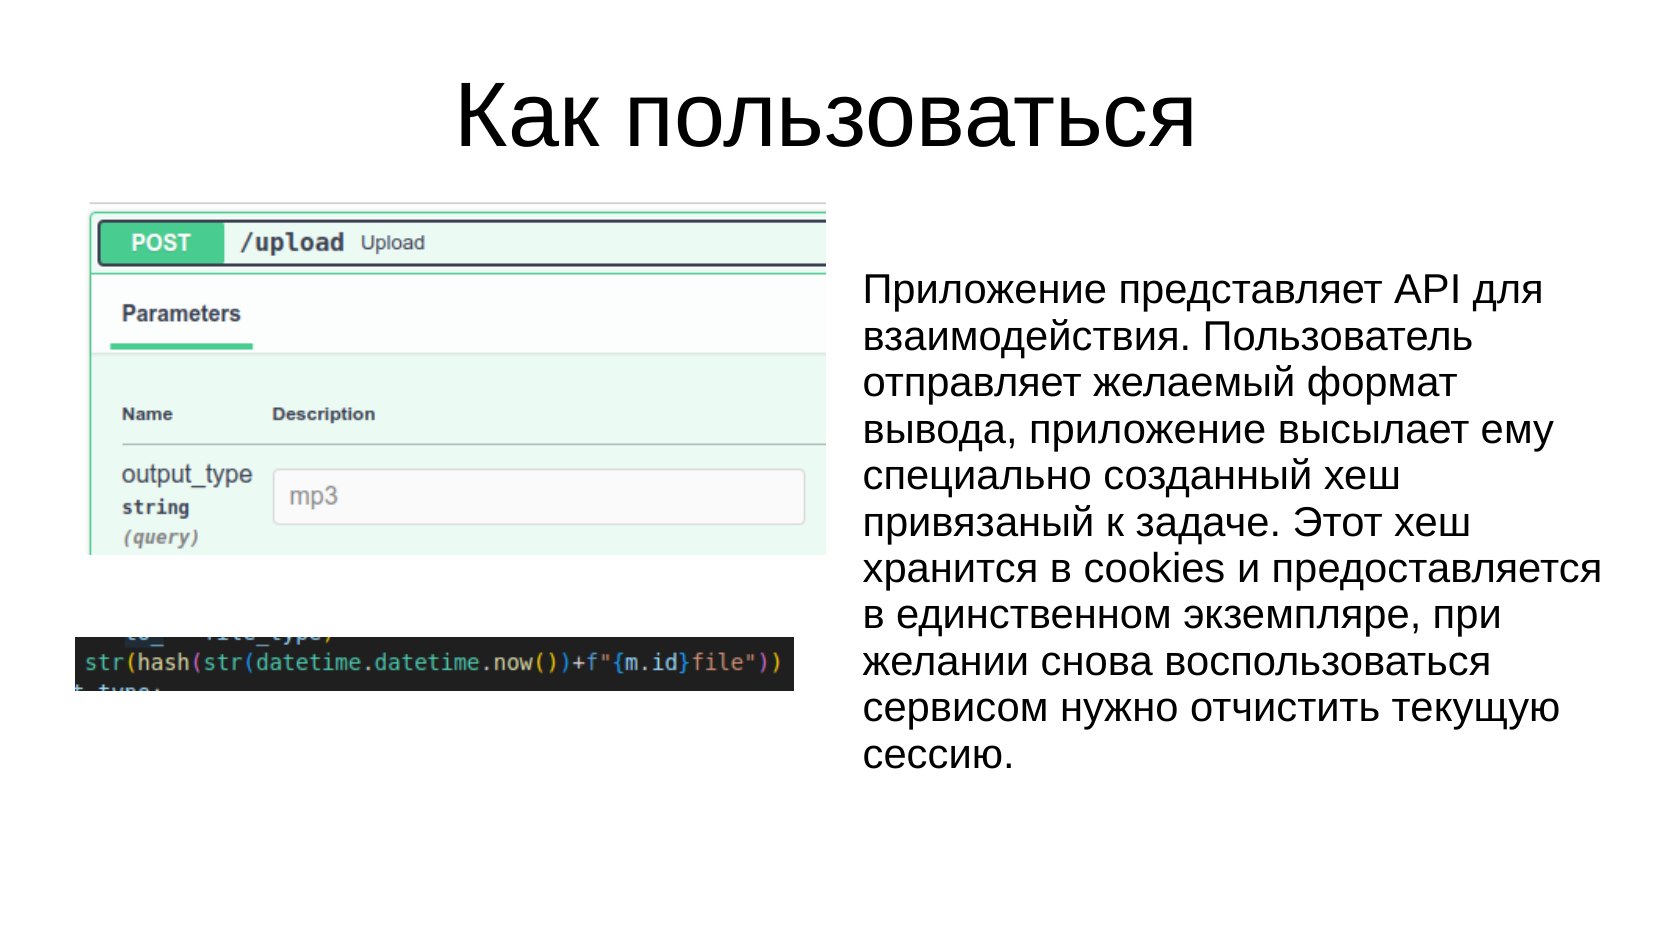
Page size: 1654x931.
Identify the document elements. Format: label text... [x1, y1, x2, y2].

title Как пользоваться [82, 37, 1571, 193]
subtitle Приложение представляет API для взаимодействия. Пользователь отправляет желаемый формат вывода, приложение высылает ему специально созданный хеш привязаный к задаче. Этот хеш хранится в cookies и предоставляется в единственном экземпляре, при желании снова воспользоваться сервисом нужно отчистить текущую сессию. [862, 180, 1605, 863]
picture [75, 637, 794, 691]
picture [68, 187, 826, 555]
